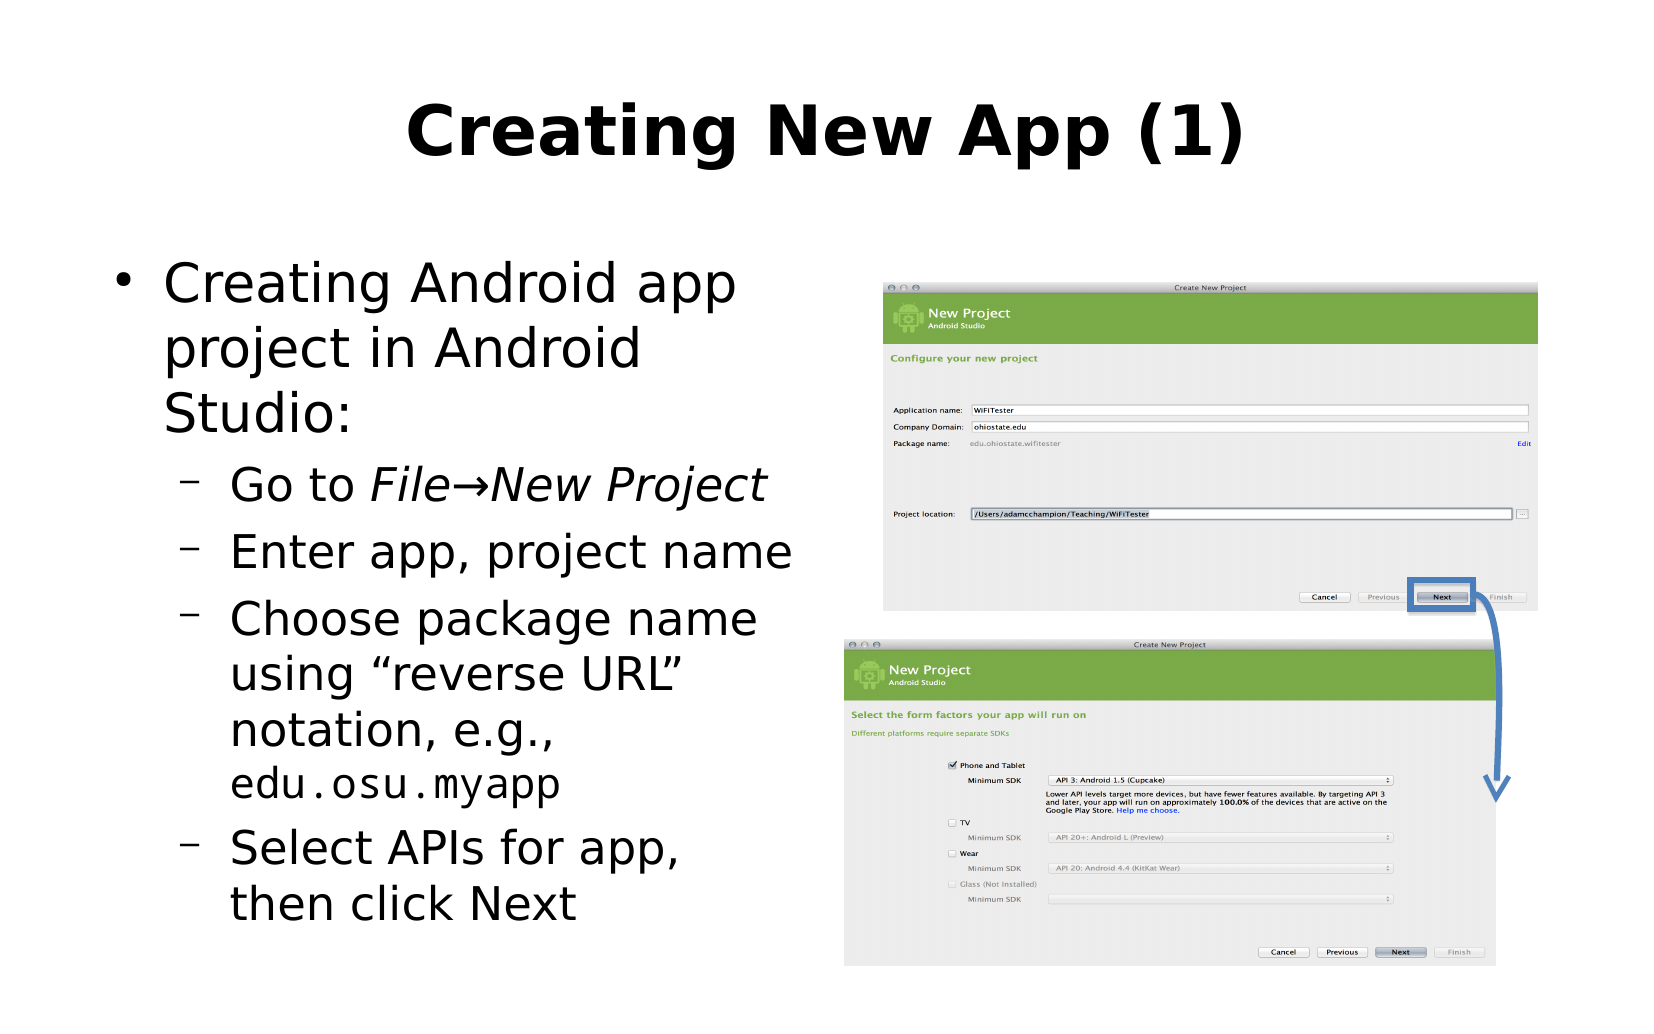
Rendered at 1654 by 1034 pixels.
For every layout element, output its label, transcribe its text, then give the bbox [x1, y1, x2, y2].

list Creating Android app project in Android Studio: Go to File→New Project Enter app, project name Choose package name using “reverse URL” notation, e.g., edu.osu.myapp Select APIs for app, then click Next [82, 241, 813, 962]
picture [883, 277, 1538, 615]
picture [844, 639, 1496, 966]
picture [1414, 587, 1469, 605]
title Creating New App (1) [82, 41, 1571, 214]
picture [1477, 602, 1487, 615]
